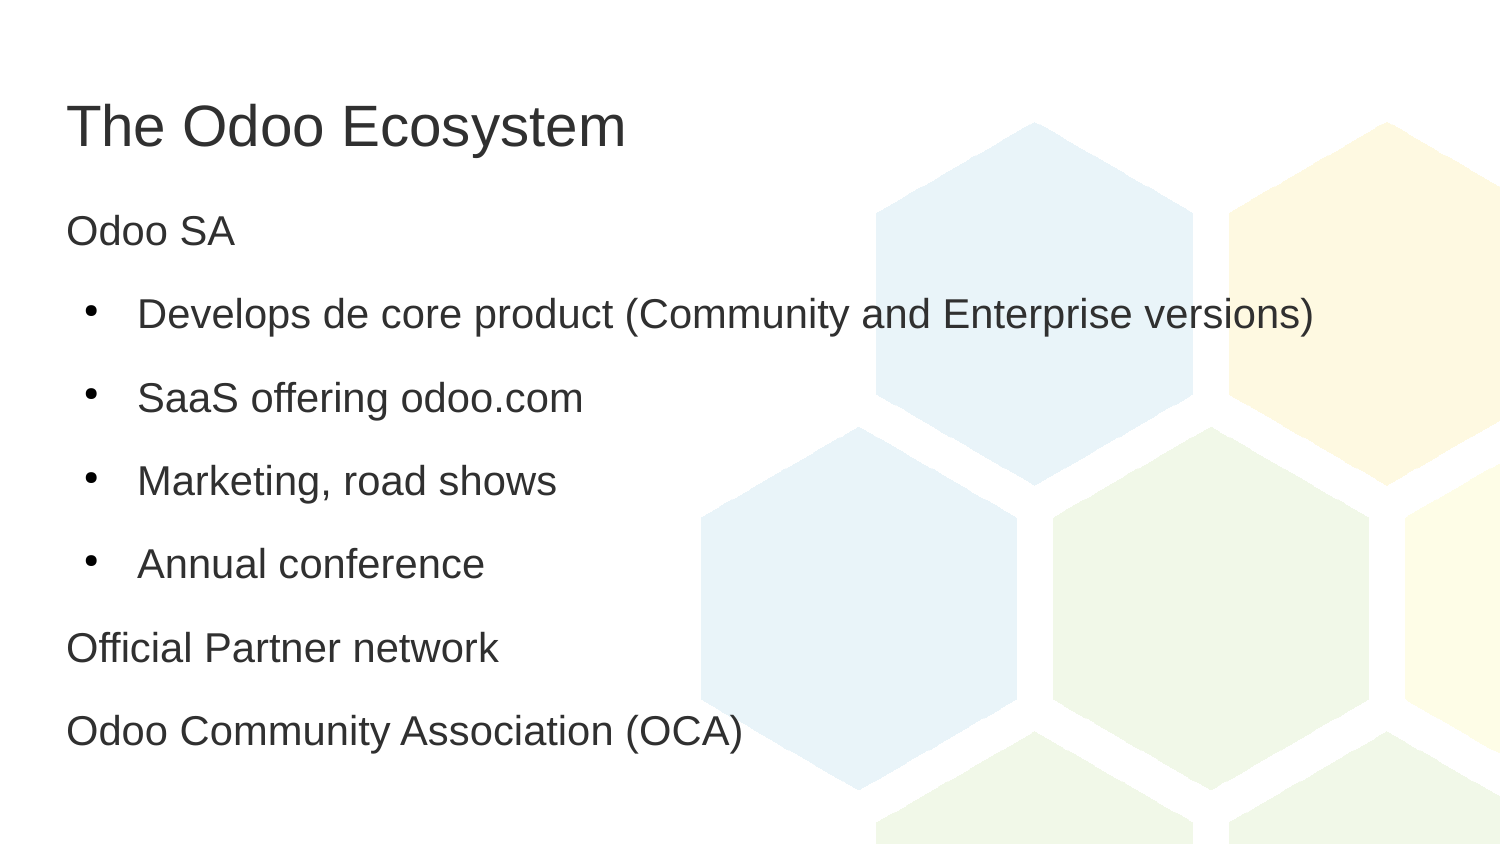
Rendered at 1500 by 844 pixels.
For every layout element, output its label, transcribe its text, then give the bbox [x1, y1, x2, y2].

picture [0, 0, 1500, 844]
list Odoo SA Develops de core product (Community and Enterprise versions) SaaS offering odoo.com Marketing, road shows Annual conference Official Partner network Odoo Community Association (OCA) [51, 189, 1411, 763]
title The Odoo Ecosystem [51, 72, 1449, 167]
